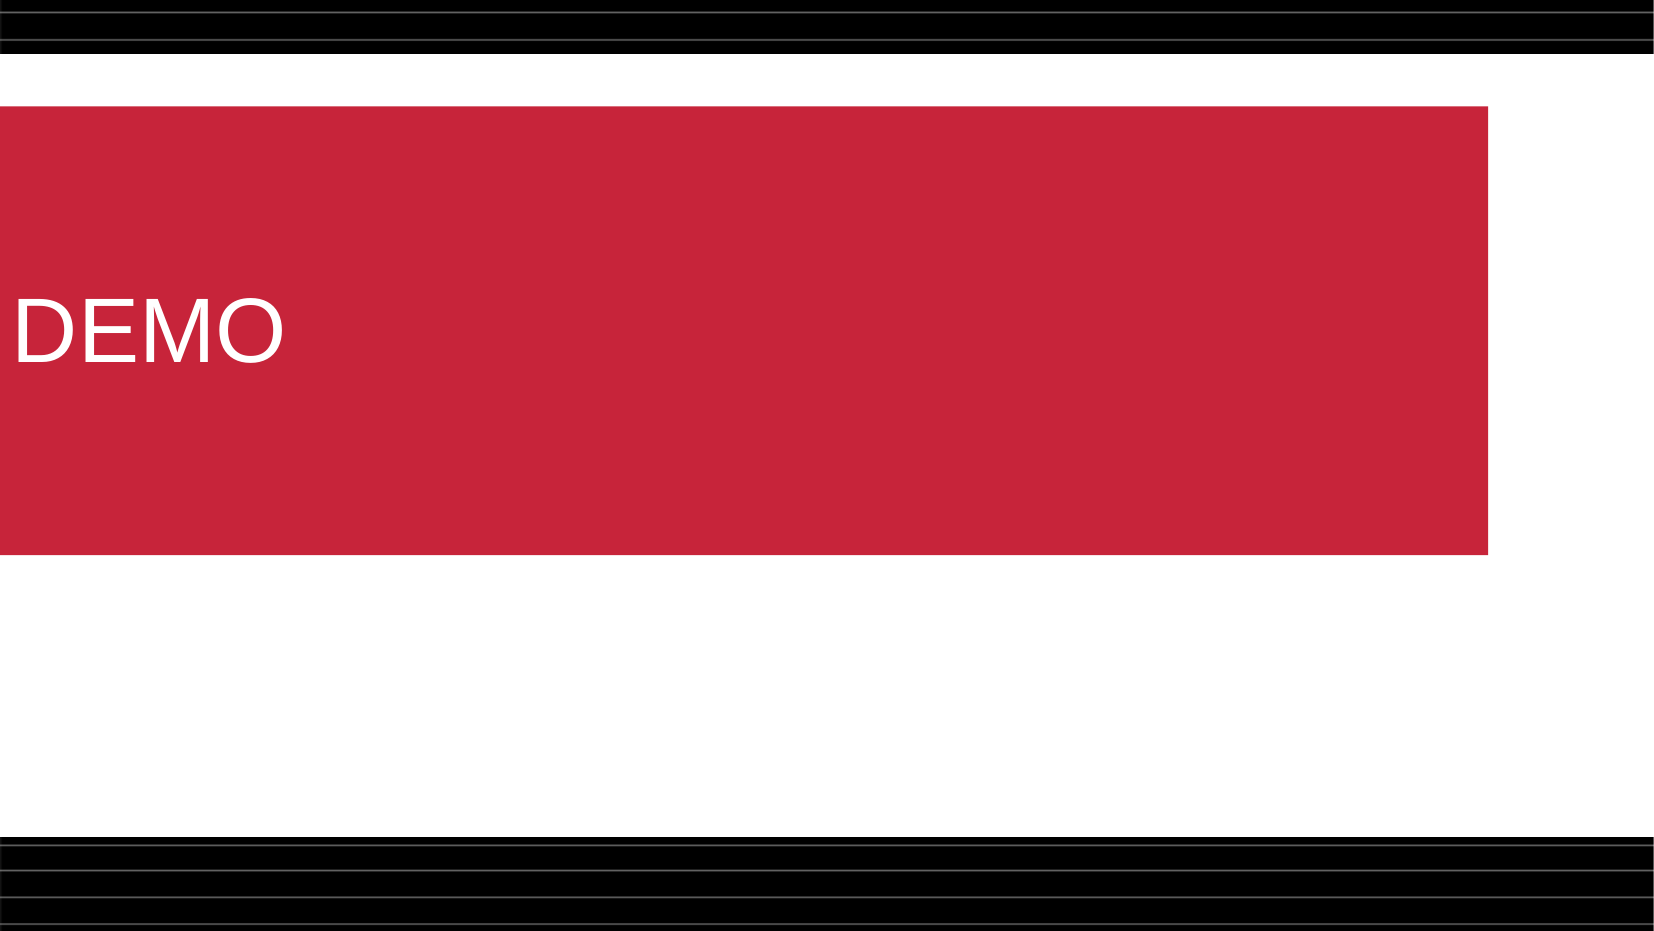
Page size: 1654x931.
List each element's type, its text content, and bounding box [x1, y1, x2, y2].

picture [0, 0, 1654, 54]
picture [0, 837, 1654, 931]
title DEMO [0, 106, 1489, 556]
